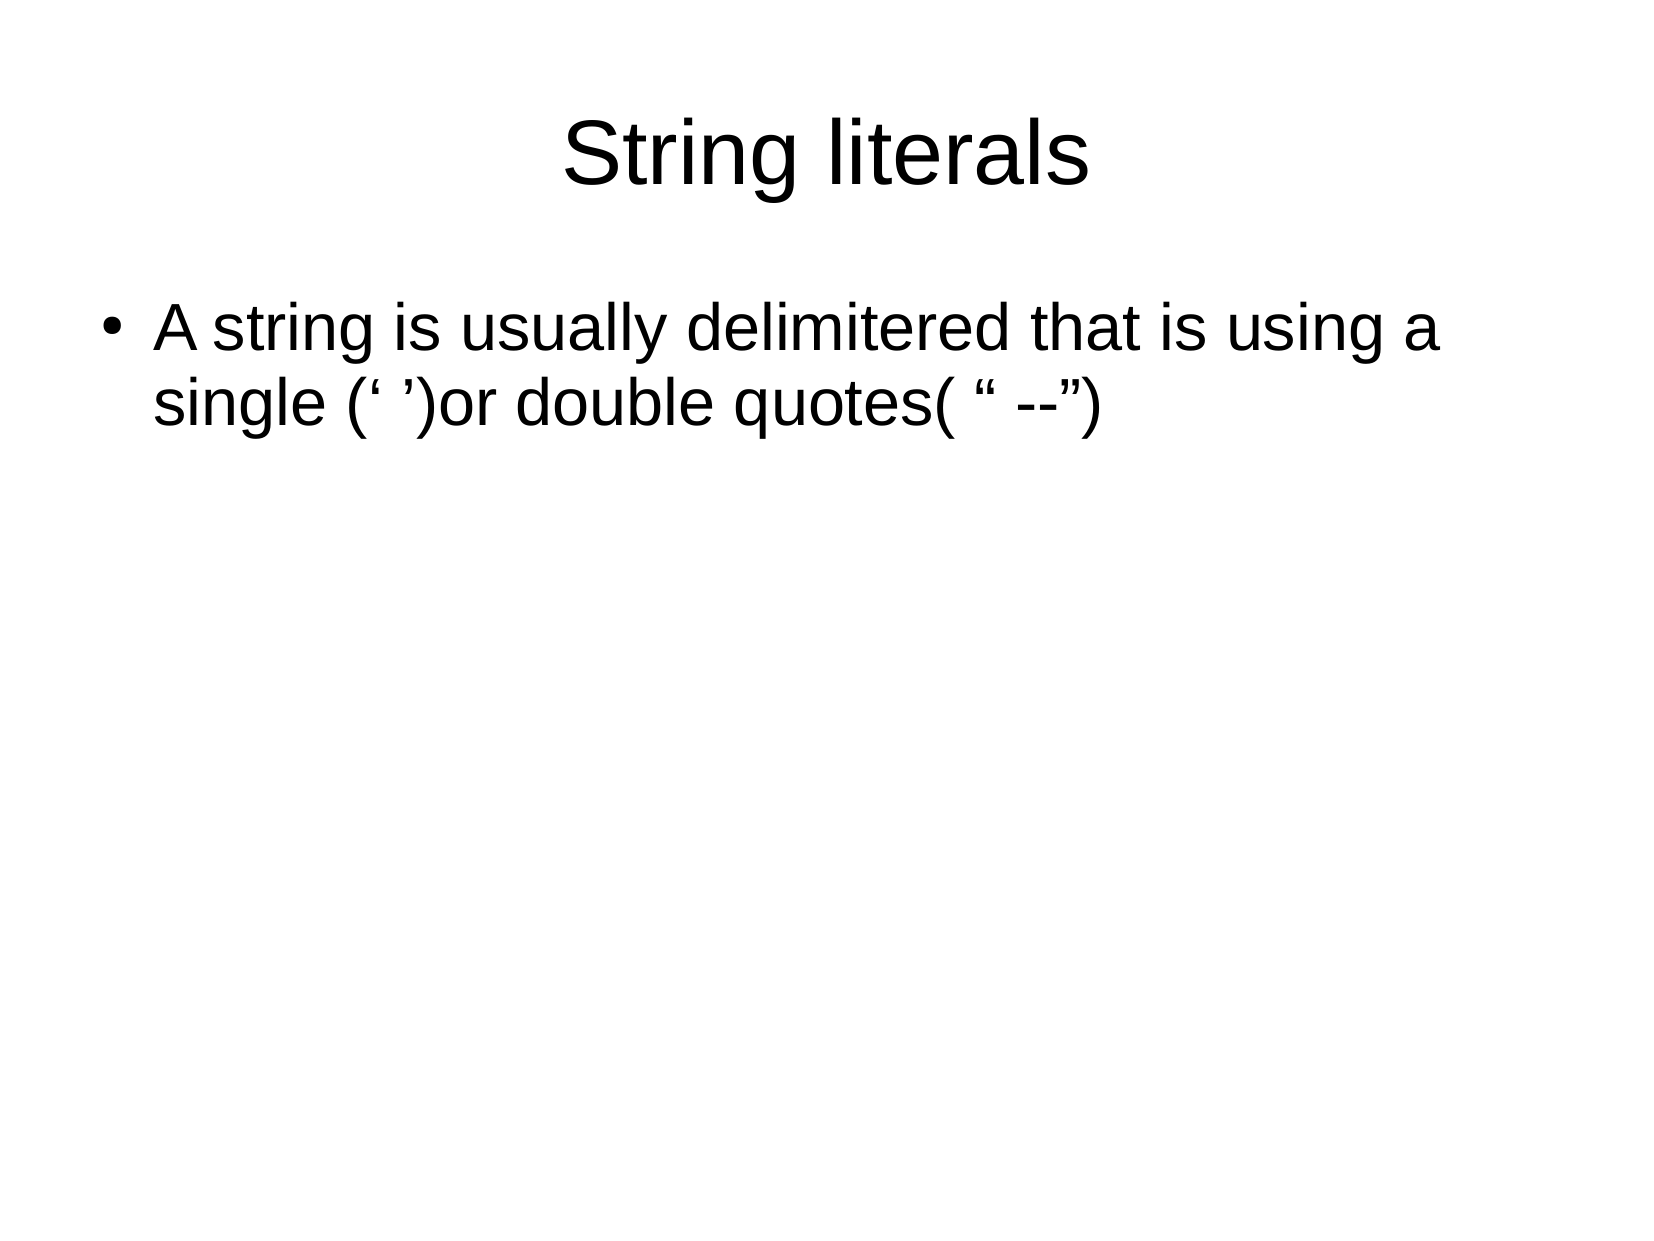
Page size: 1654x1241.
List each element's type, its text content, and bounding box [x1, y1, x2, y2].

title String literals [82, 49, 1571, 257]
list A string is usually delimitered that is using a single (‘ ’)or double quotes( “ --”) [82, 290, 1571, 1010]
